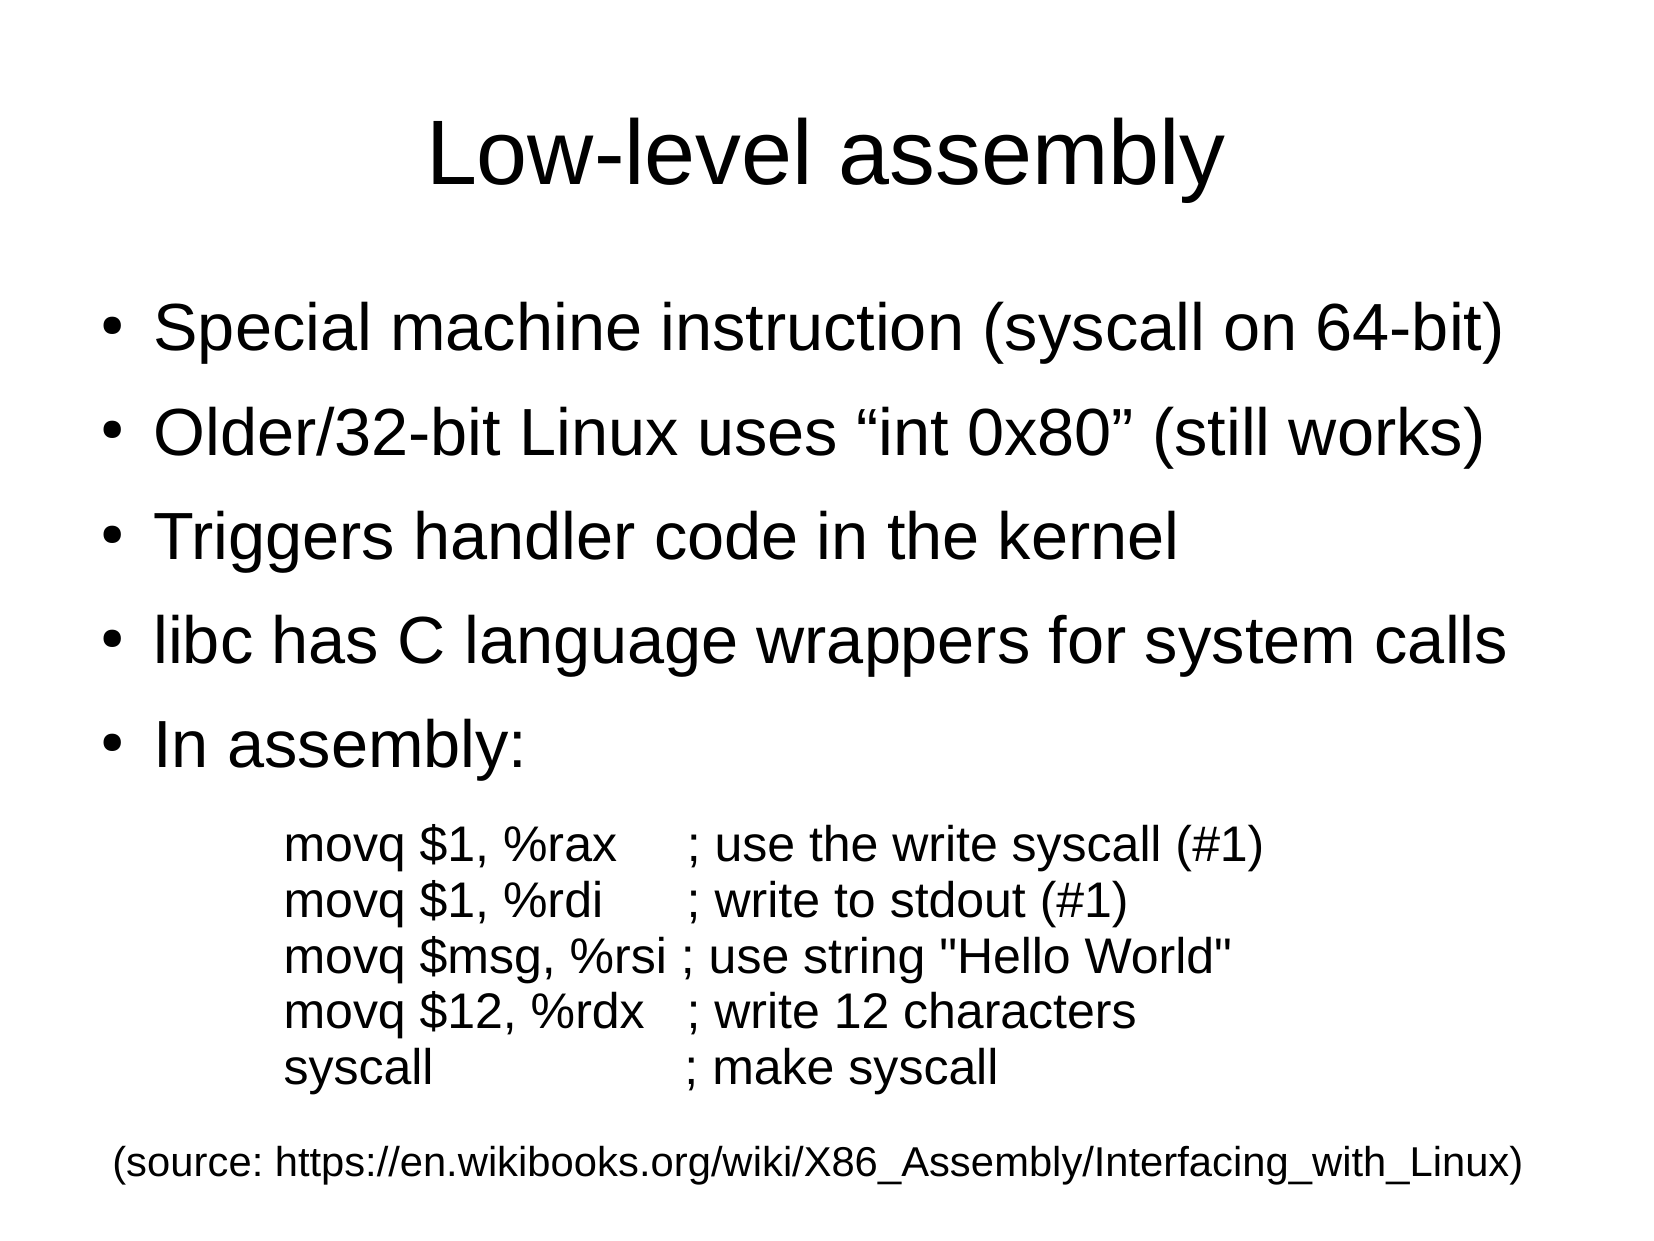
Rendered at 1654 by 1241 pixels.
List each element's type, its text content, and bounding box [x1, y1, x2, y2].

text_box (source: https://en.wikibooks.org/wiki/X86_Assembly/Interfacing_with_Linux) [97, 1131, 1540, 1194]
title Low-level assembly [82, 49, 1571, 257]
list Special machine instruction (syscall on 64-bit) Older/32-bit Linux uses “int 0x80” (still works) Triggers handler code in the kernel libc has C language wrappers for system calls In assembly: [82, 290, 1571, 796]
text_box movq $1, %rax ; use the write syscall (#1) movq $1, %rdi ; write to stdout (#1) movq $msg, %rsi ; use string "Hello World" movq $12, %rdx ; write 12 characters syscall ; make syscall [212, 809, 1364, 1106]
